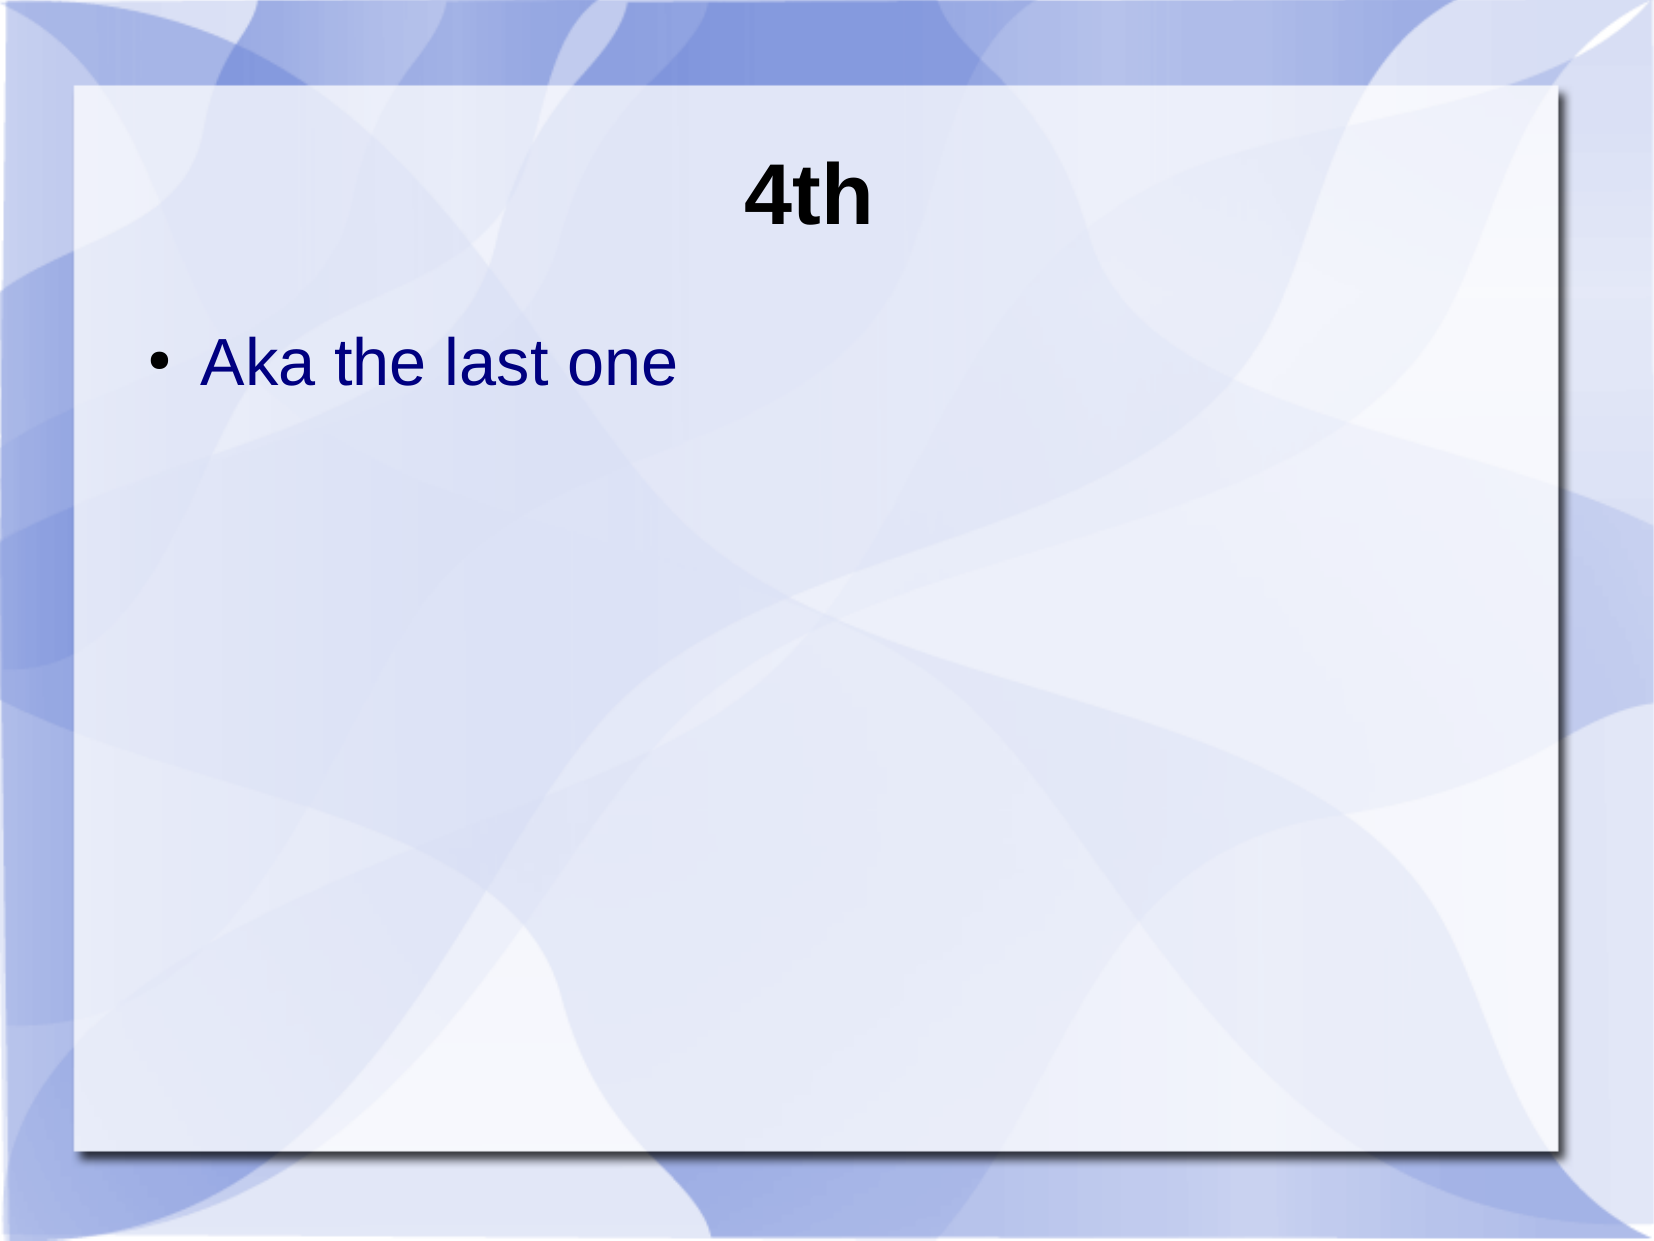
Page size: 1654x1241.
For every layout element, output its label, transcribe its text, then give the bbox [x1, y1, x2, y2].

list Aka the last one [129, 324, 1489, 1235]
title 4th [82, 90, 1536, 298]
picture [0, 0, 1654, 1241]
